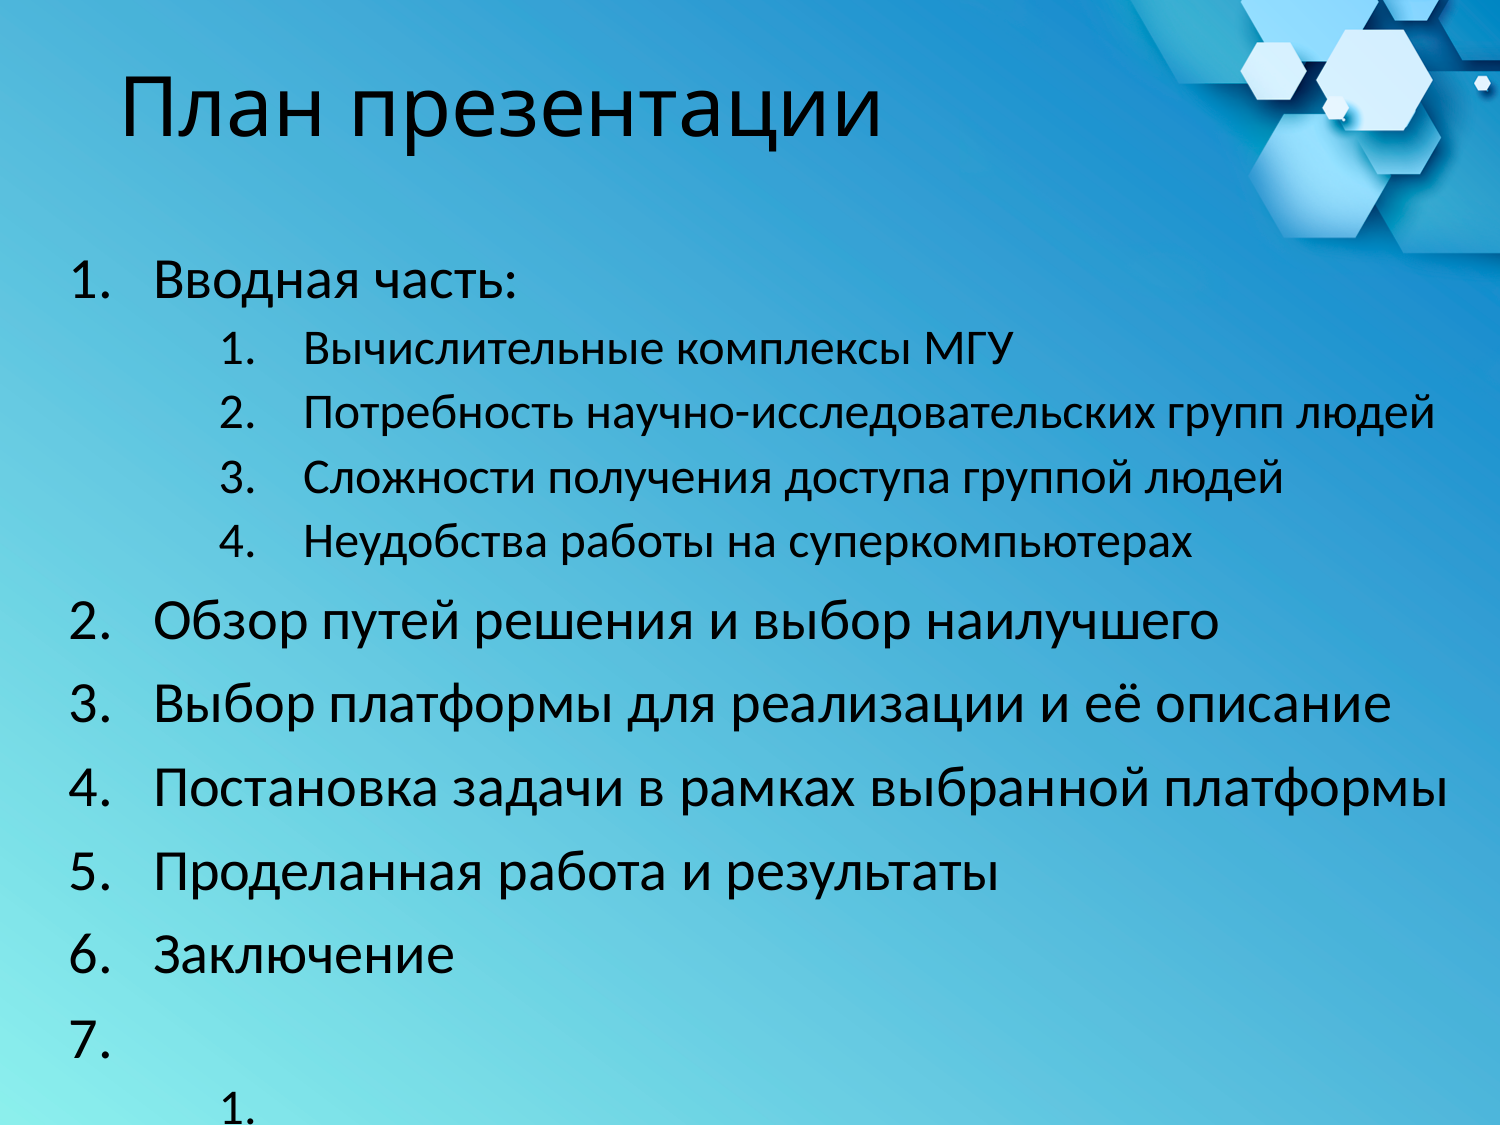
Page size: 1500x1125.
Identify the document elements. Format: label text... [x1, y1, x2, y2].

title План презентации [103, 0, 1397, 220]
list Вводная часть: Вычислительные комплексы МГУ Потребность научно-исследовательских групп людей Сложности получения доступа группой людей Неудобства работы на суперкомпьютерах Обзор путей решения и выбор наилучшего Выбор платформы для реализации и её описание Постановка задачи в рамках выбранной платформы Проделанная работа и результаты Заключение [53, 240, 1484, 1014]
